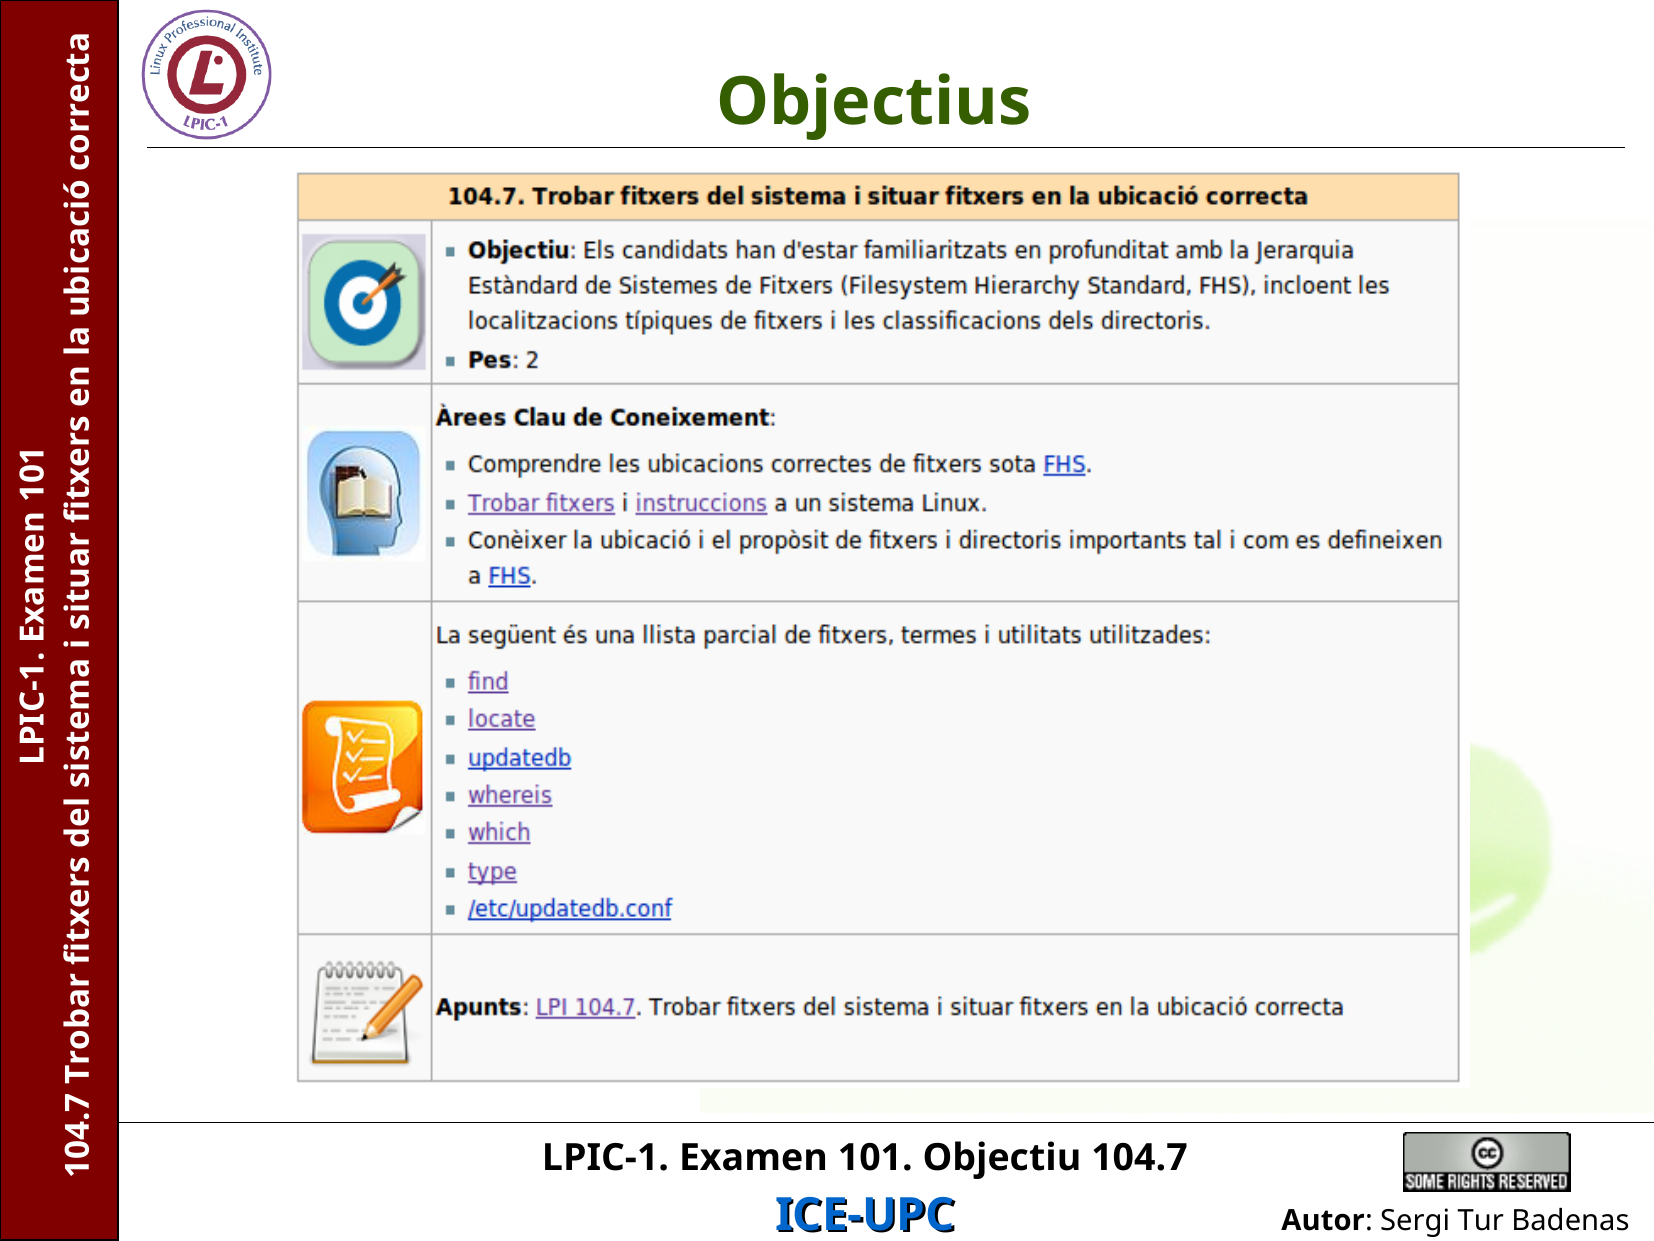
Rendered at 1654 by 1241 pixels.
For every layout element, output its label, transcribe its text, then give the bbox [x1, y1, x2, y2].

picture [135, 5, 277, 55]
picture [1403, 1132, 1571, 1192]
picture [289, 162, 1654, 1113]
title Objectius [129, 55, 1619, 142]
